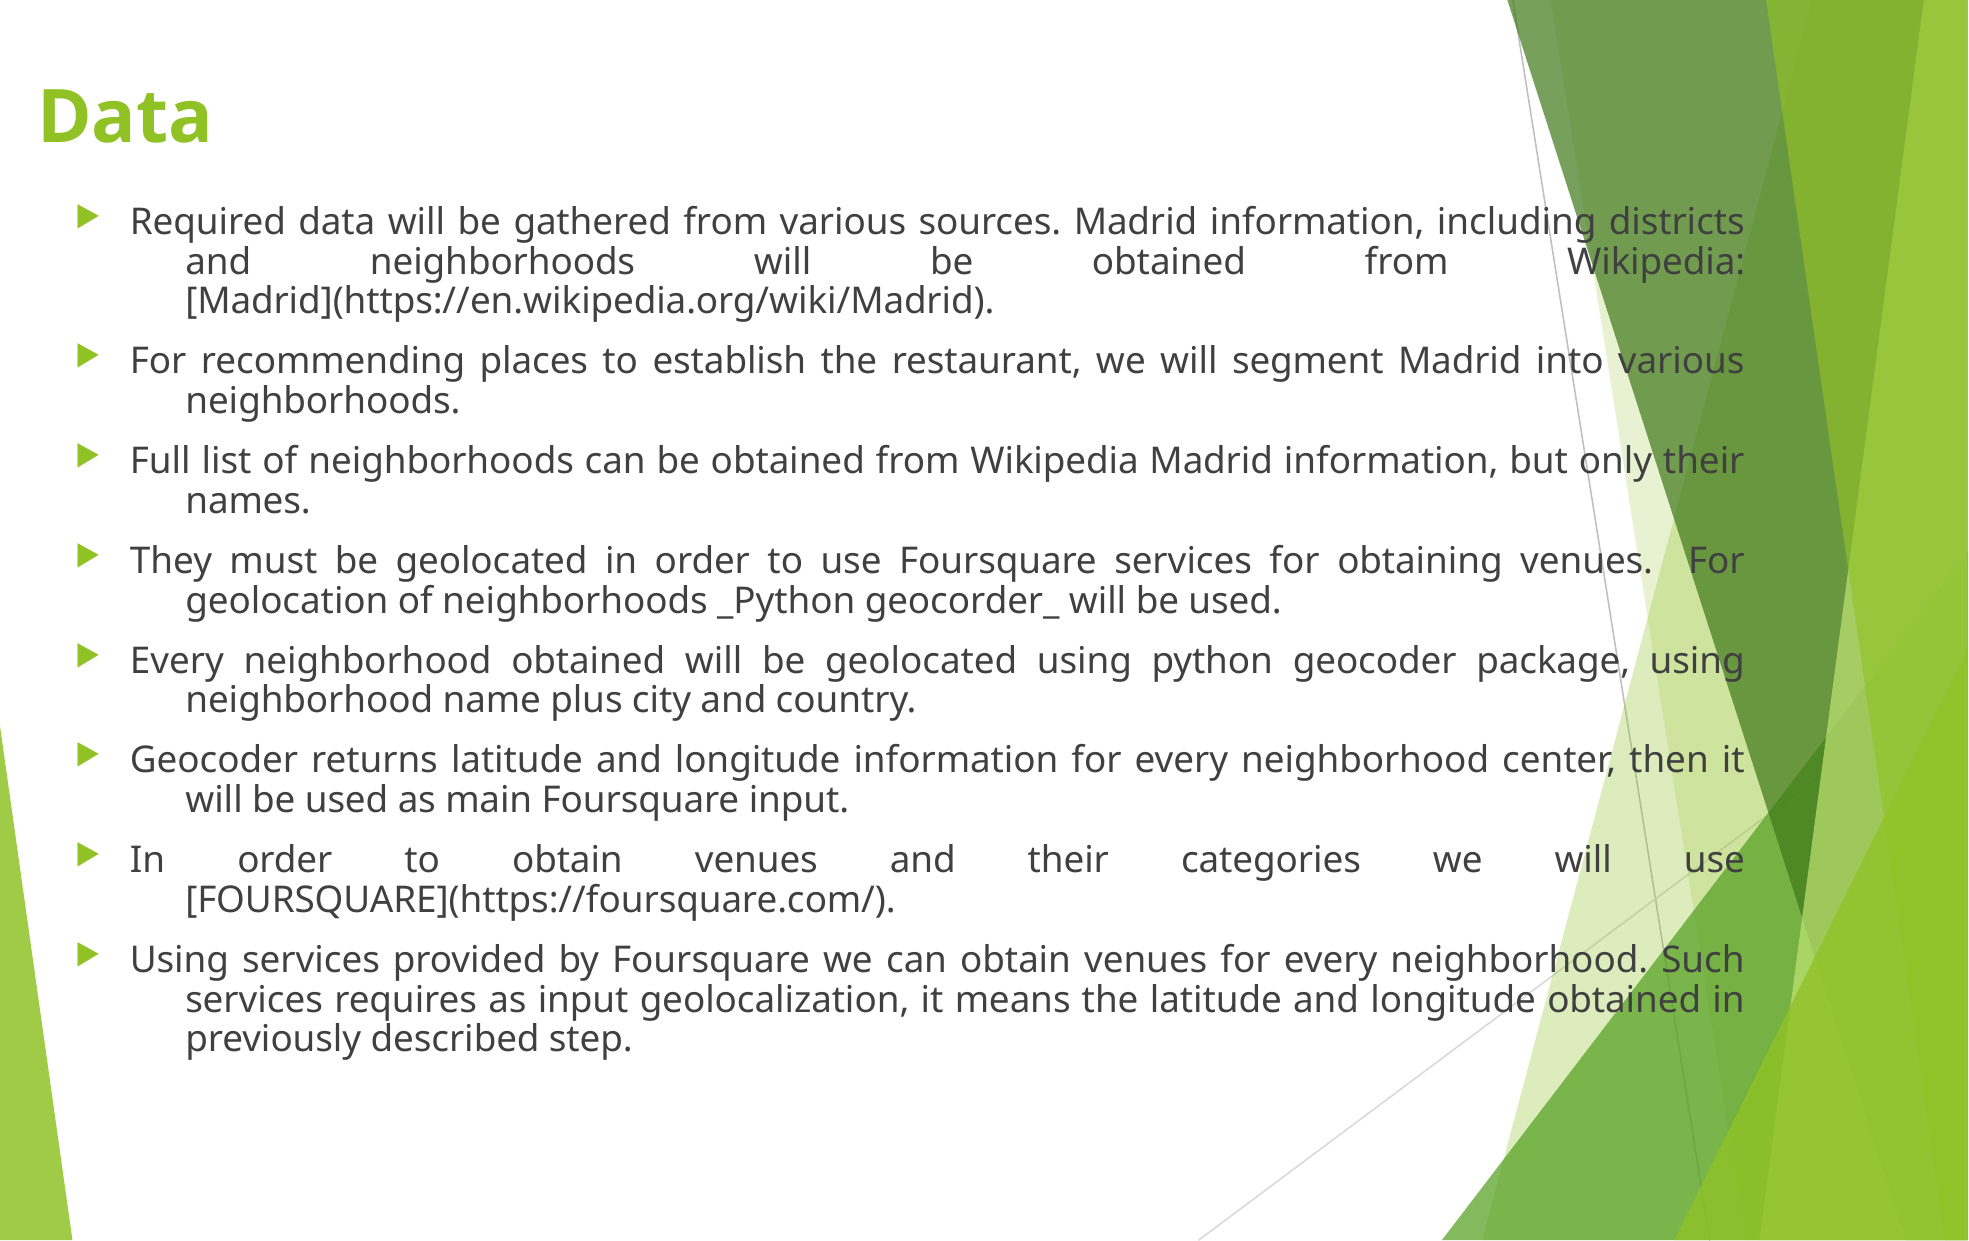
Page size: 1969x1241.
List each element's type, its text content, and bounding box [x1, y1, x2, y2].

list Required data will be gathered from various sources. Madrid information, including districts and neighborhoods will be obtained from Wikipedia: [Madrid](https://en.wikipedia.org/wiki/Madrid). For recommending places to establish the restaurant, we will segment Madrid into various neighborhoods. Full list of neighborhoods can be obtained from Wikipedia Madrid information, but only their names. They must be geolocated in order to use Foursquare services for obtaining venues. For geolocation of neighborhoods _Python geocorder_ will be used. Every neighborhood obtained will be geolocated using python geocoder package, using neighborhood name plus city and country. Geocoder returns latitude and longitude information for every neighborhood center, then it will be used as main Foursquare input. In order to obtain venues and their categories we will use [FOURSQUARE](https://foursquare.com/). Using services provided by Foursquare we can obtain venues for every neighborhood. Such services requires as input geolocalization, it means the latitude and longitude obtained in previously described step. [59, 195, 1762, 1080]
title Data [22, 61, 536, 170]
